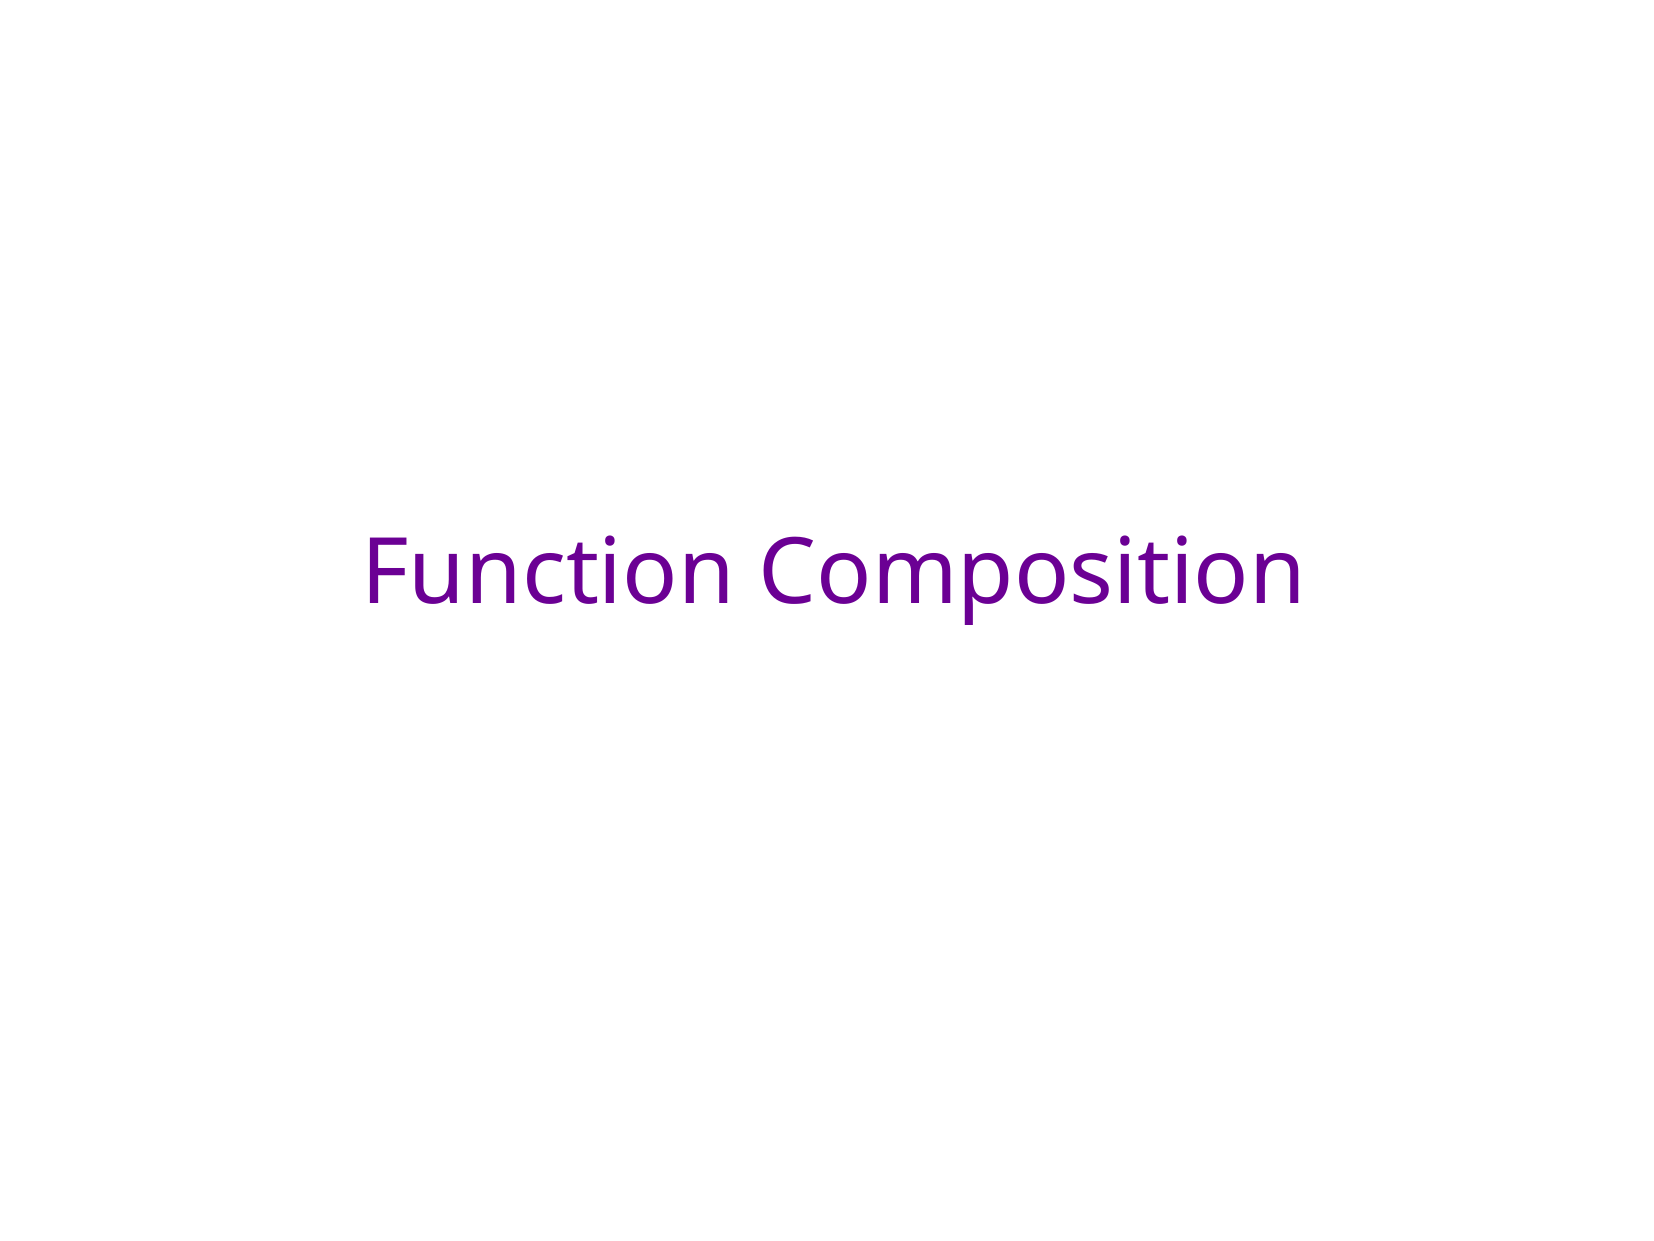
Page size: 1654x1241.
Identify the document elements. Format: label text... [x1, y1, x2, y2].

title Function Composition [90, 465, 1579, 673]
